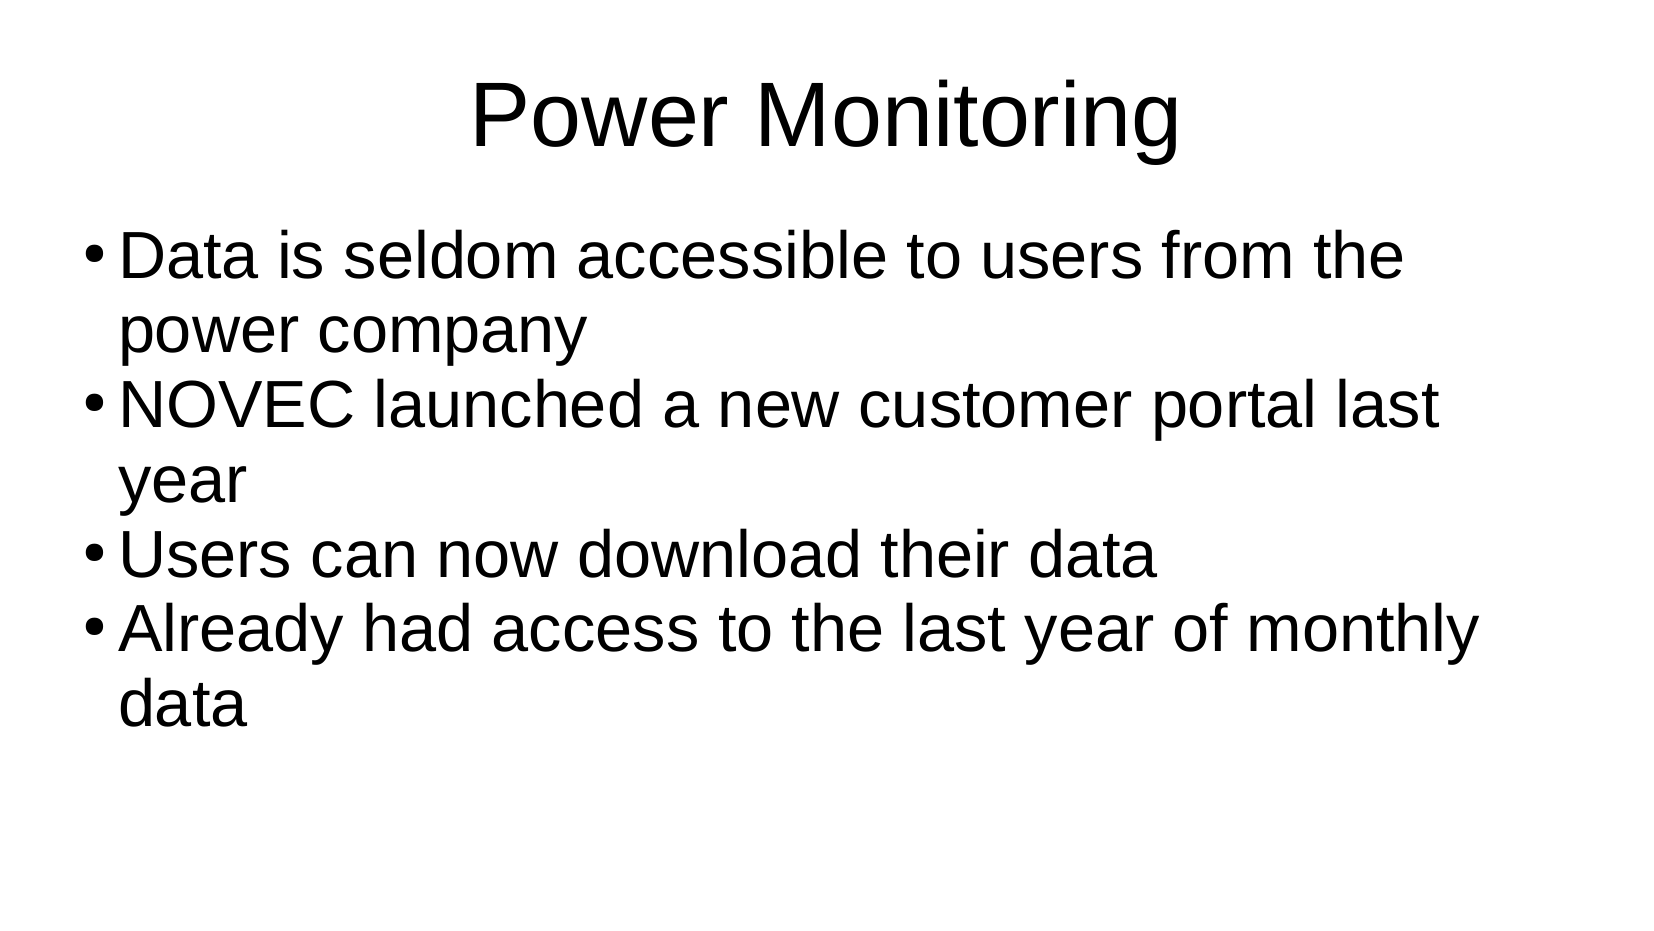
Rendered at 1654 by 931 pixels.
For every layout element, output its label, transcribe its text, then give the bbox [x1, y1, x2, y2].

title Power Monitoring [82, 12, 1571, 218]
subtitle Data is seldom accessible to users from the power company NOVEC launched a new customer portal last year Users can now download their data Already had access to the last year of monthly data [82, 218, 1571, 758]
